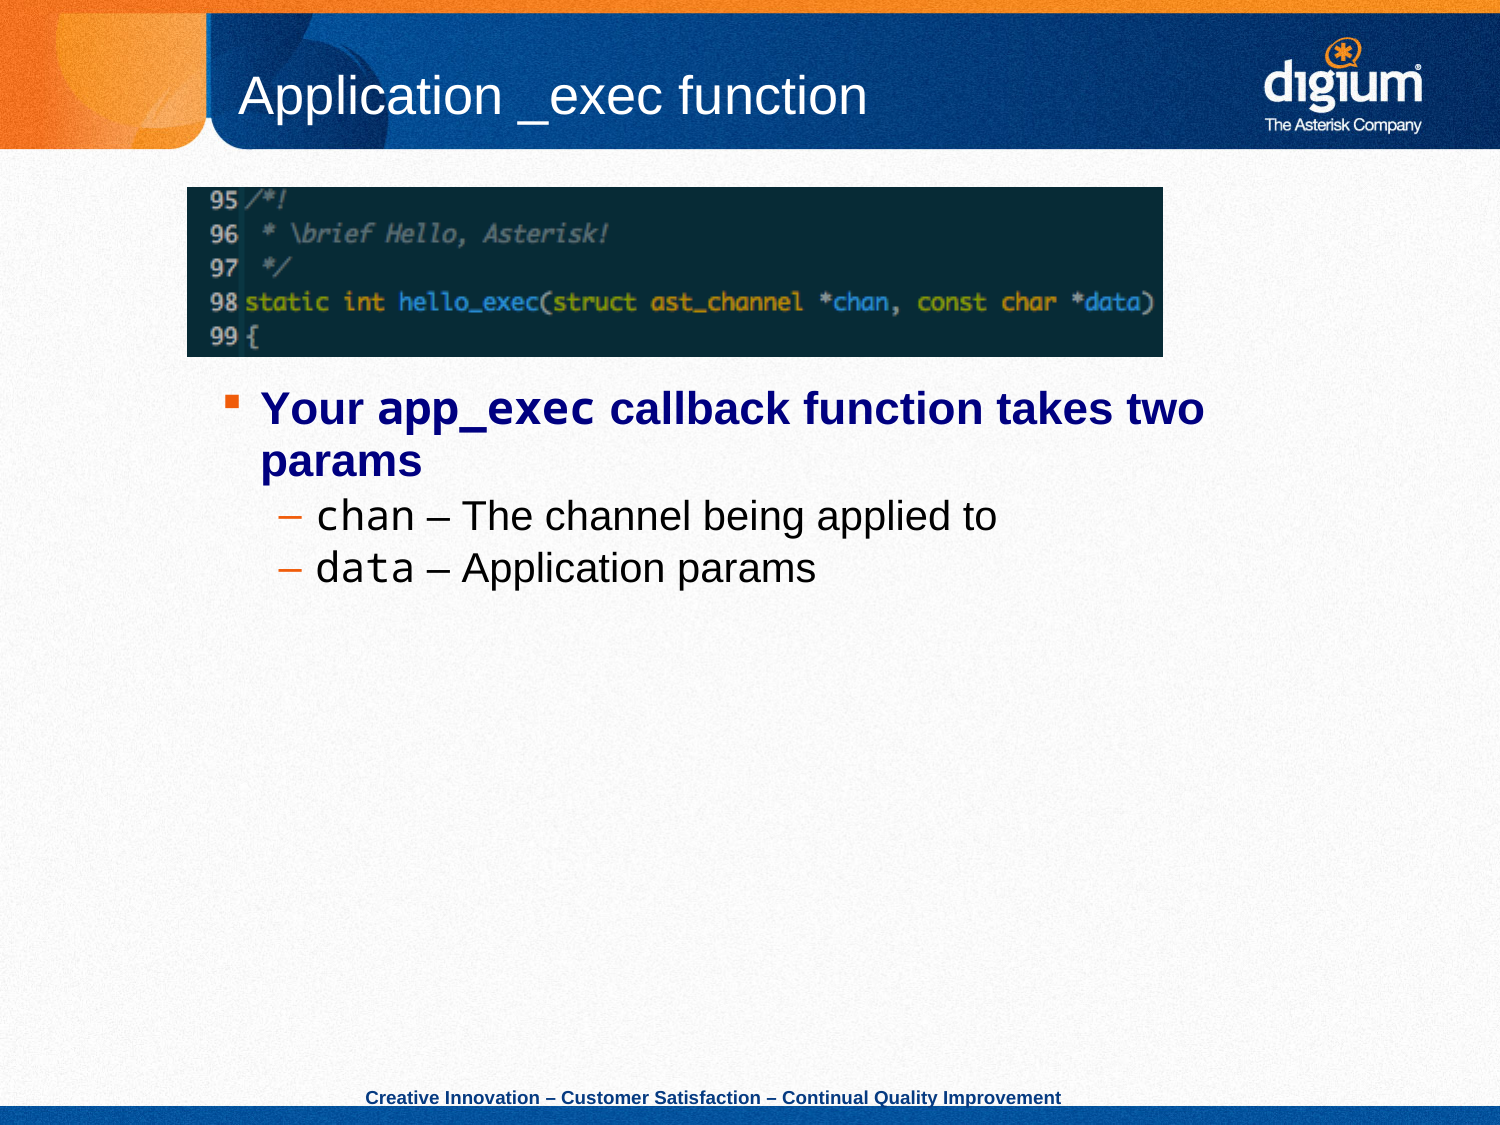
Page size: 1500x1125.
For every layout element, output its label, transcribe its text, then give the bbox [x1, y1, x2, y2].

title Application _exec function [238, 27, 1243, 127]
list Your app_exec callback function takes two params chan – The channel being applied to data – Application params [206, 375, 1301, 877]
picture [0, 0, 1500, 1125]
